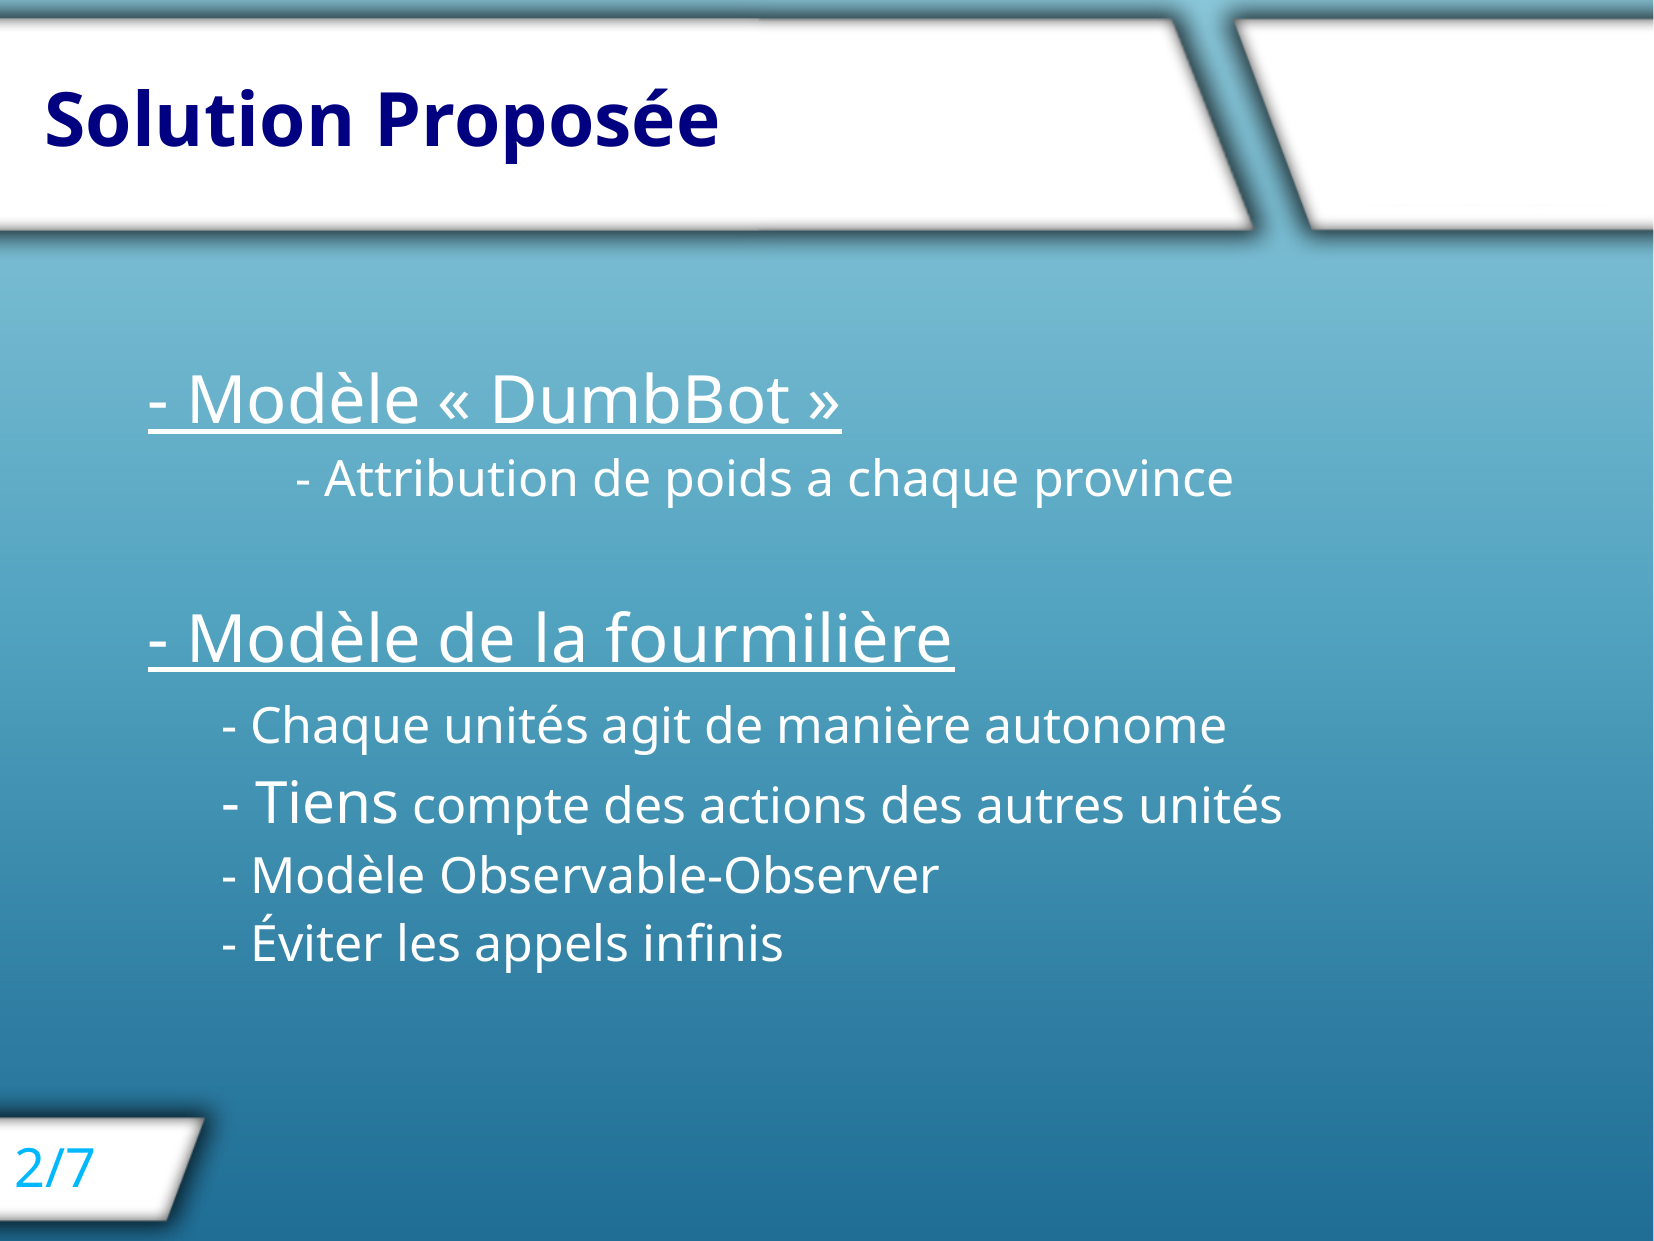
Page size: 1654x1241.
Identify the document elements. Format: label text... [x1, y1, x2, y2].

picture [0, 0, 1654, 1241]
text_box - Modèle « DumbBot » - Attribution de poids a chaque province - Modèle de la fourmilière - Chaque unités agit de manière autonome - Tiens compte des actions des autres unités - Modèle Observable-Observer - Éviter les appels infinis [59, 345, 1565, 1007]
text_box Solution Proposée [29, 59, 1004, 180]
text_box 2/7 [0, 1122, 1123, 1214]
